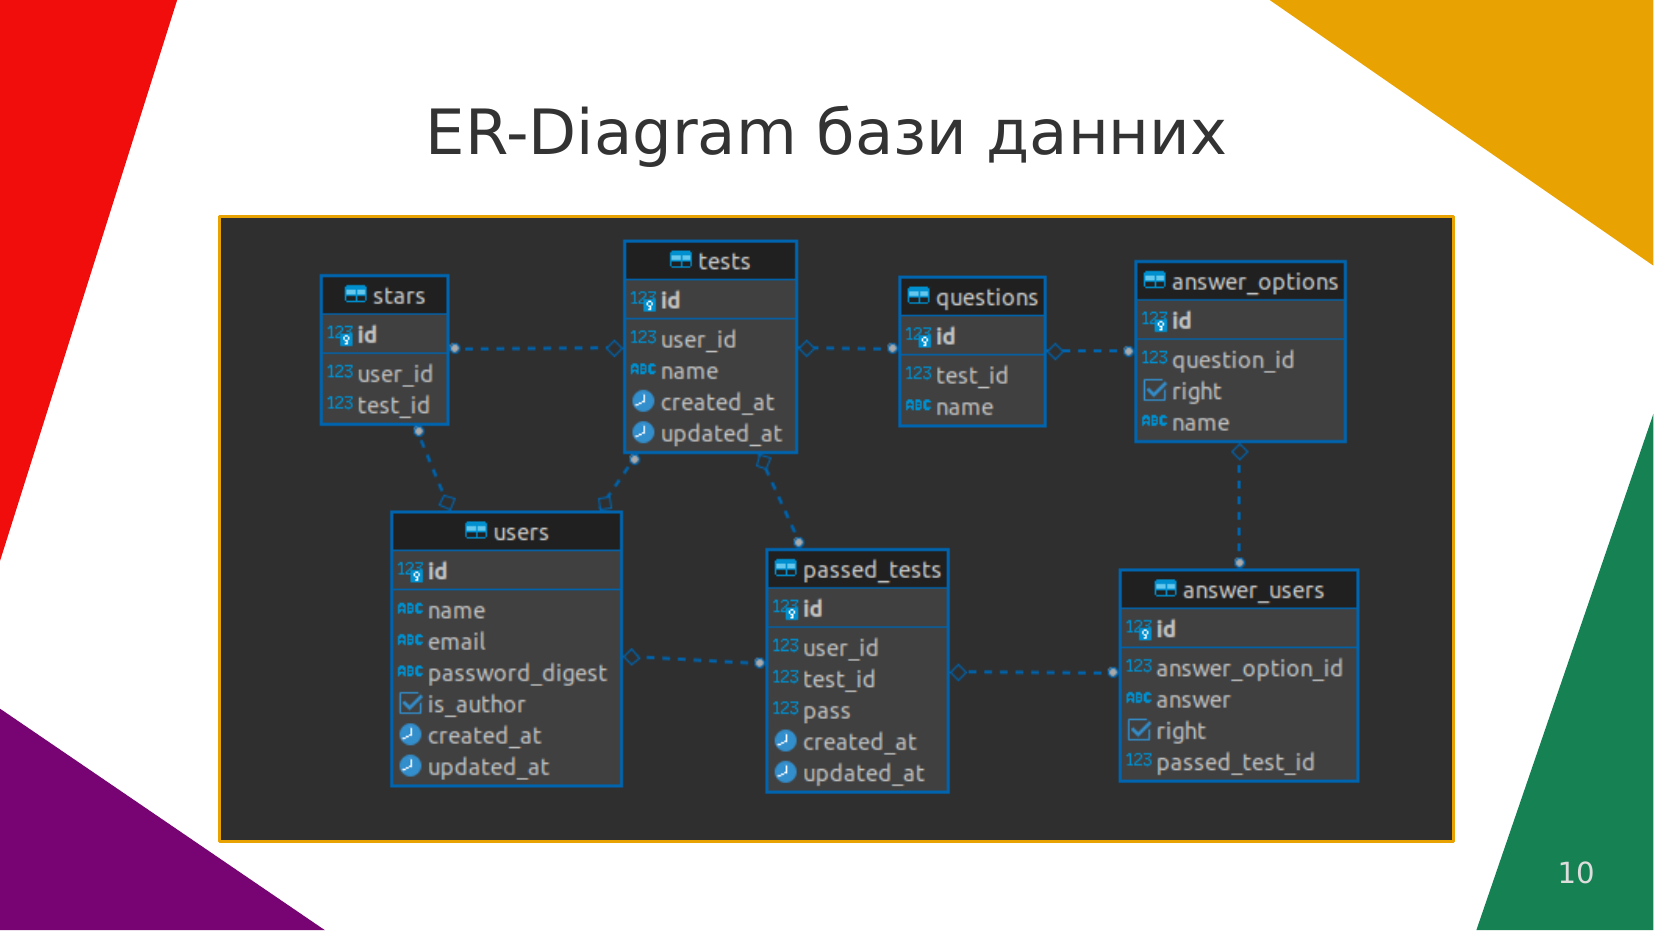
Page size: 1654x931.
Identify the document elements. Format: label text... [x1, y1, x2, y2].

picture [220, 218, 1452, 841]
title ER-Diagram бази данних [118, 59, 1536, 207]
